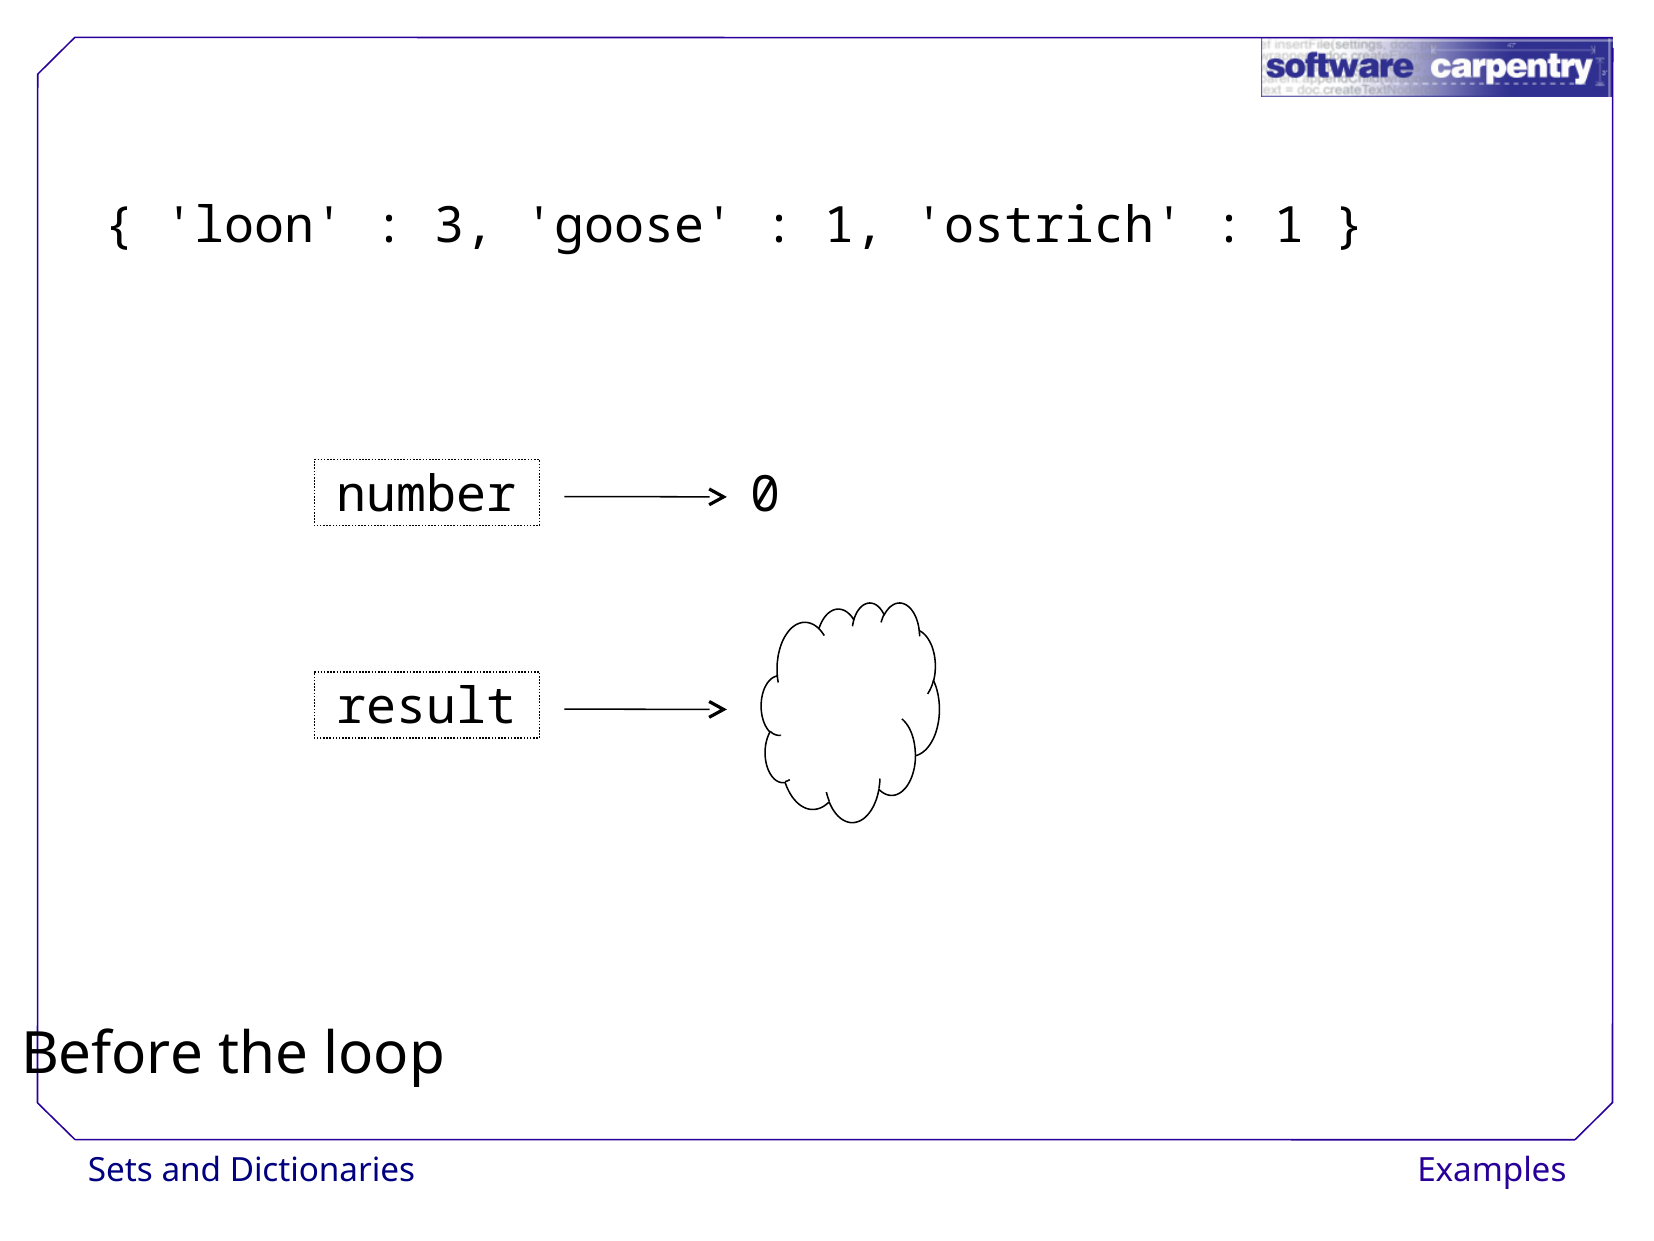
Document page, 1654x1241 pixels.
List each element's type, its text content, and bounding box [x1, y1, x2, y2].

text_box { 'loon' : 3, 'goose' : 1, 'ostrich' : 1 } [89, 170, 1512, 283]
text_box Before the loop [6, 972, 610, 1093]
text_box result [314, 671, 540, 739]
picture [1261, 39, 1613, 97]
text_box 0 [735, 459, 790, 526]
text_box number [314, 459, 540, 526]
